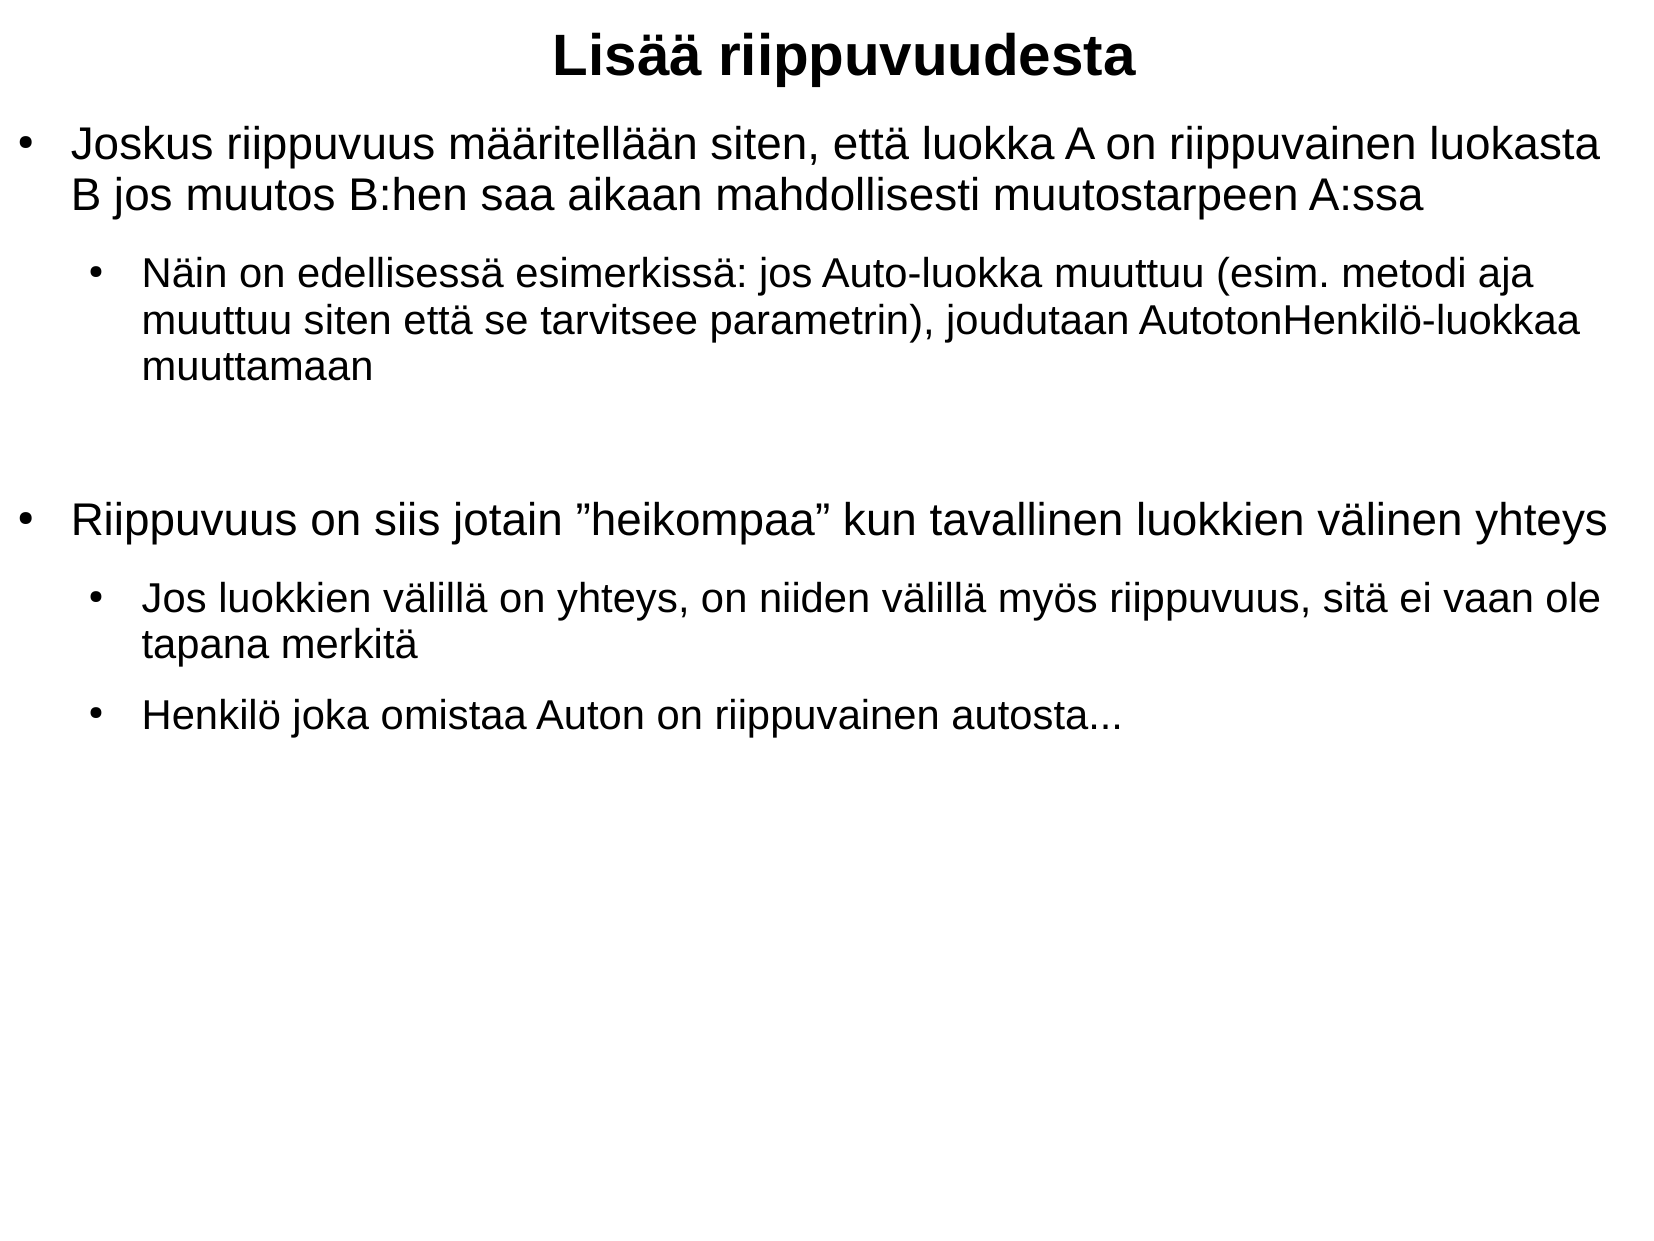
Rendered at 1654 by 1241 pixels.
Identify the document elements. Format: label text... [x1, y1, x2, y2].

title Lisää riippuvuudesta [88, 22, 1601, 88]
list Joskus riippuvuus määritellään siten, että luokka A on riippuvainen luokasta B jos muutos B:hen saa aikaan mahdollisesti muutostarpeen A:ssa Näin on edellisessä esimerkissä: jos Auto-luokka muuttuu (esim. metodi aja muuttuu siten että se tarvitsee parametrin), joudutaan AutotonHenkilö-luokkaa muuttamaan Riippuvuus on siis jotain ”heikompaa” kun tavallinen luokkien välinen yhteys Jos luokkien välillä on yhteys, on niiden välillä myös riippuvuus, sitä ei vaan ole tapana merkitä Henkilö joka omistaa Auton on riippuvainen autosta... [0, 118, 1625, 1211]
